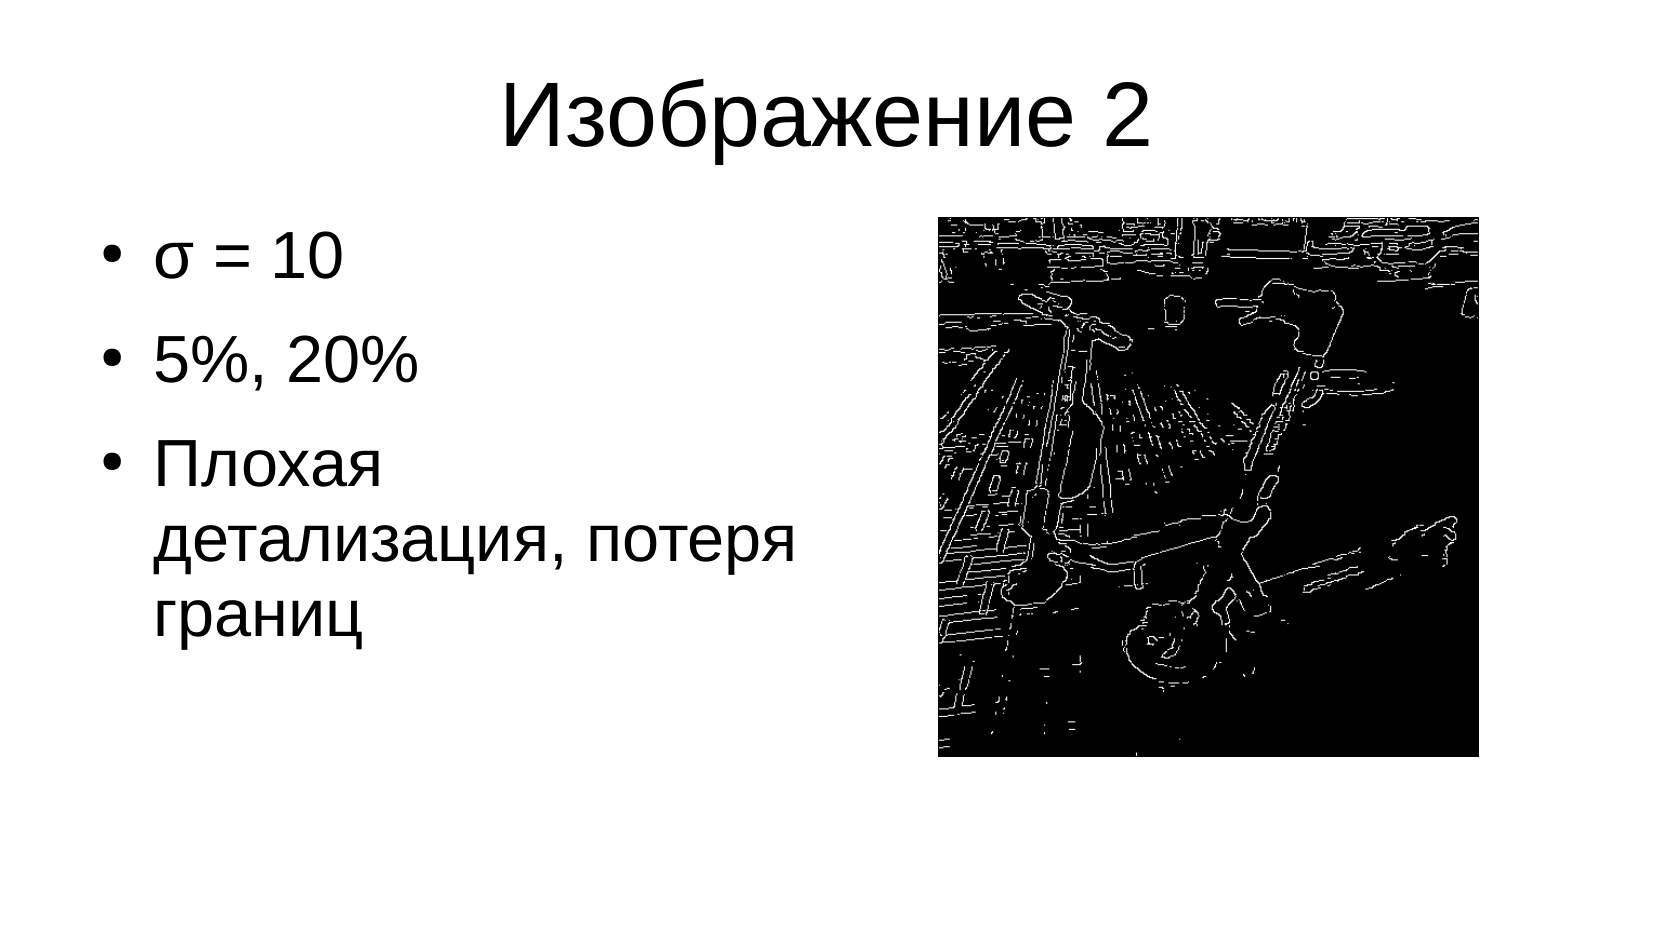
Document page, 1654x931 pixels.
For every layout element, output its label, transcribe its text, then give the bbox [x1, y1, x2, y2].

list σ = 10 5%, 20% Плохая детализация, потеря границ [82, 217, 809, 758]
title Изображение 2 [82, 37, 1571, 193]
picture [938, 217, 1479, 758]
